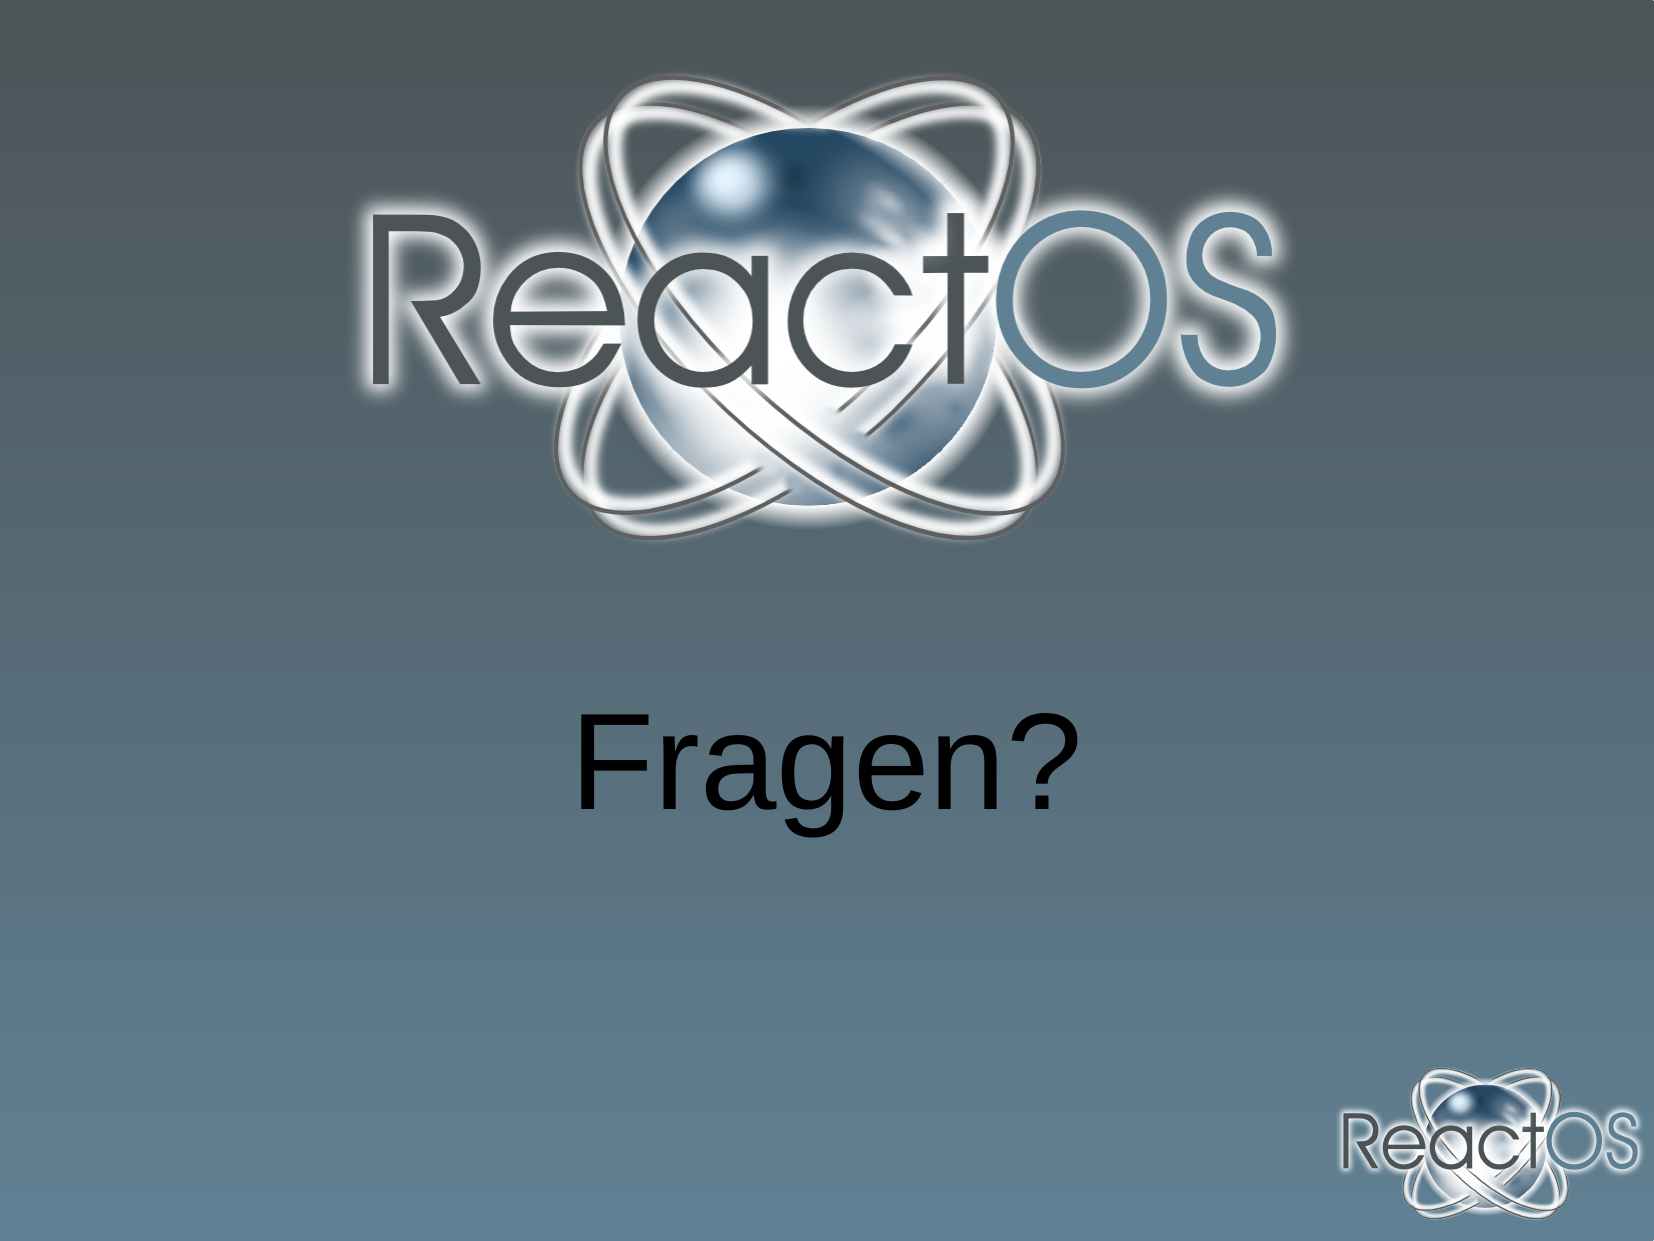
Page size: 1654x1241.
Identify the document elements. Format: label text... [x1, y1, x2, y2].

picture [326, 37, 1327, 590]
text_box Fragen? [82, 685, 1571, 1193]
picture [1328, 1055, 1654, 1235]
